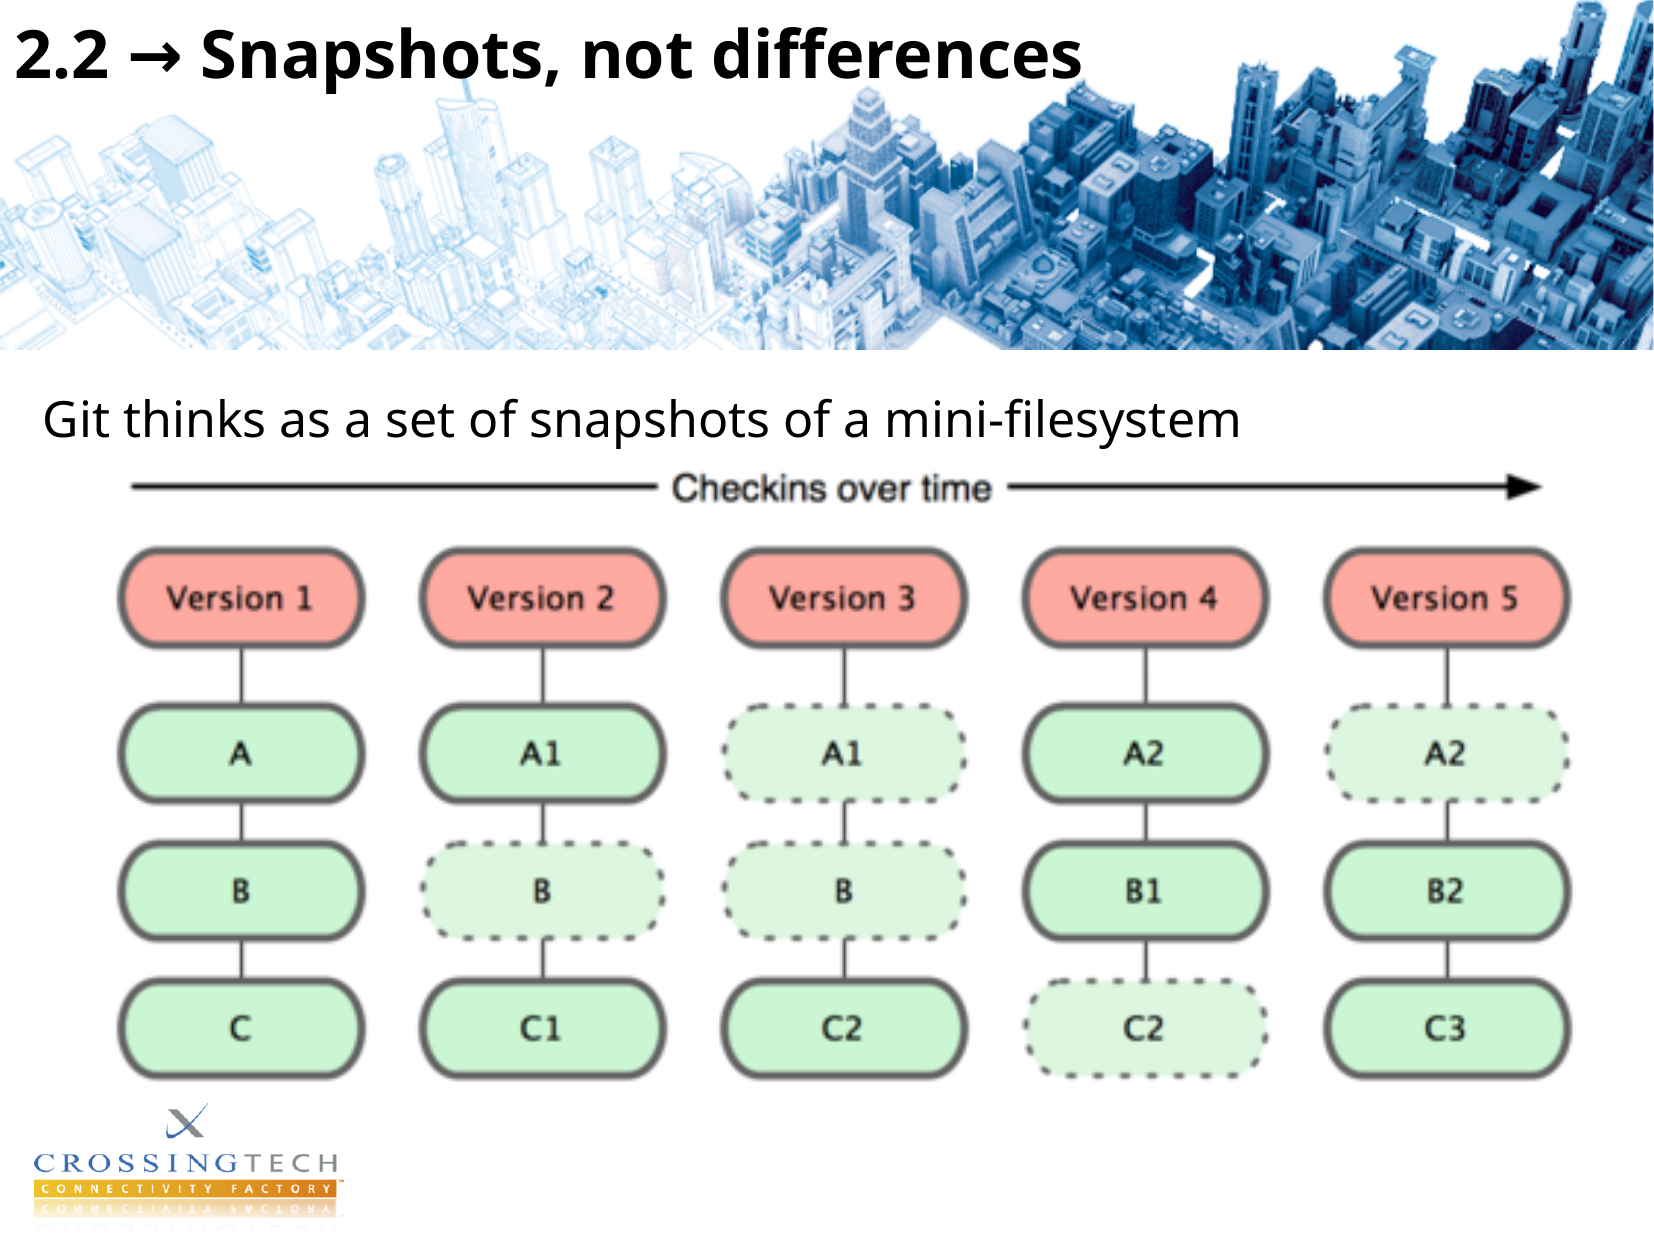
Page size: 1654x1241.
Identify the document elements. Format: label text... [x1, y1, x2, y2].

picture [0, 0, 1654, 350]
picture [34, 1103, 344, 1237]
picture [112, 449, 1576, 1085]
text_box Git thinks as a set of snapshots of a mini-filesystem [27, 376, 1654, 451]
text_box 2.2 → Snapshots, not differences [0, 0, 1315, 93]
